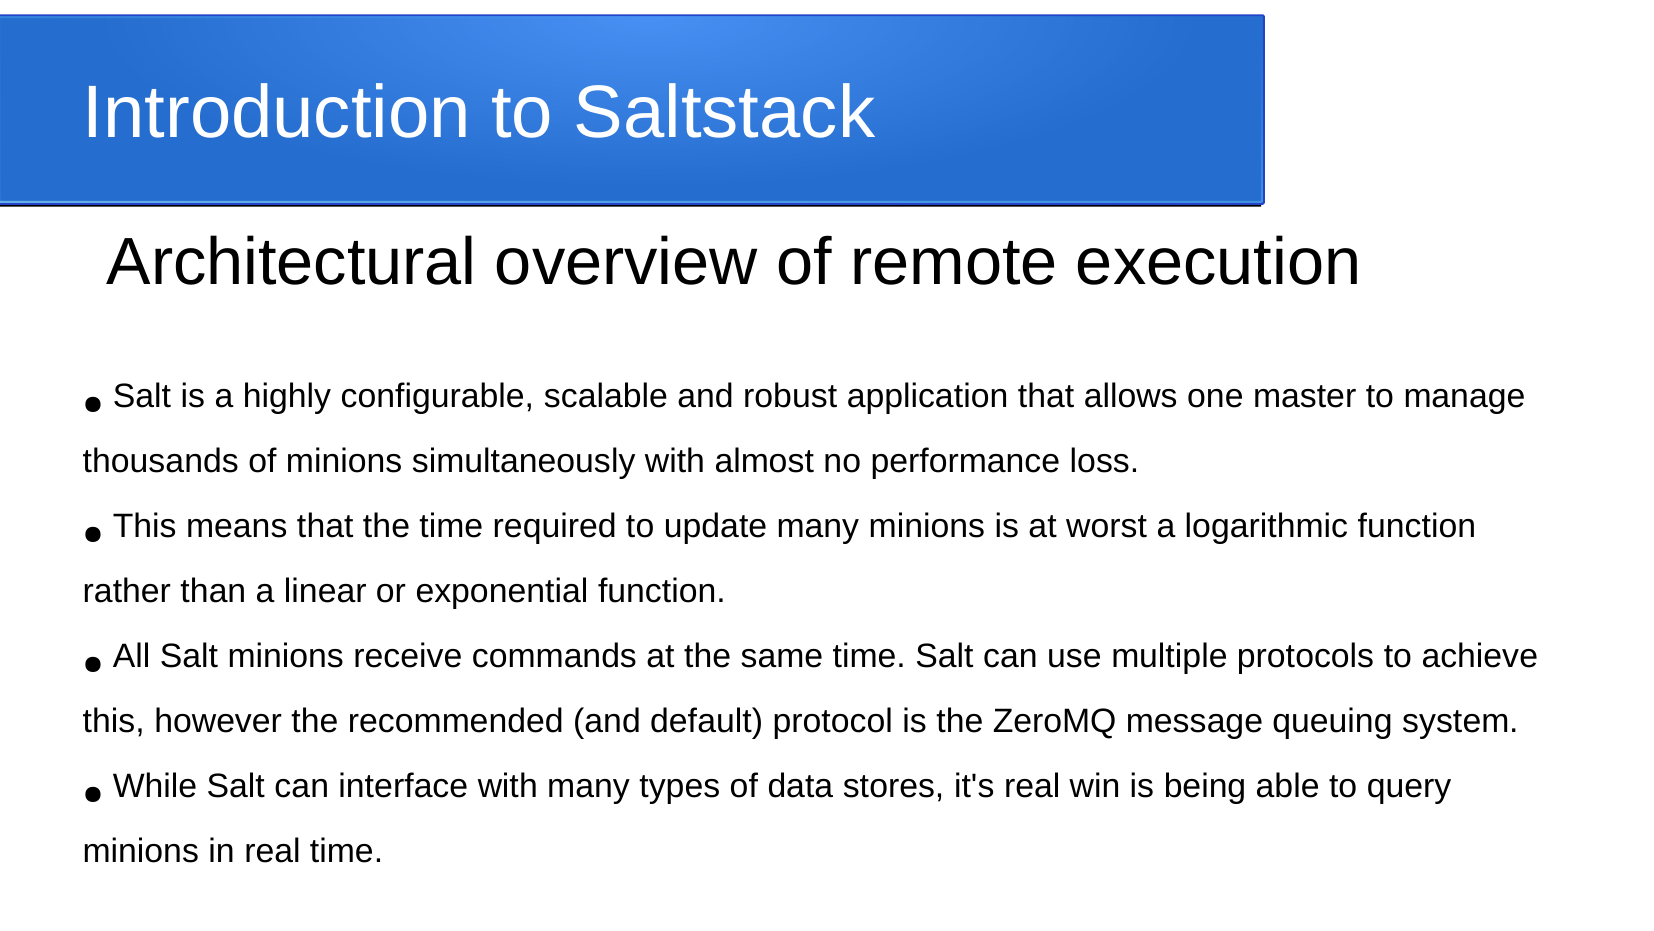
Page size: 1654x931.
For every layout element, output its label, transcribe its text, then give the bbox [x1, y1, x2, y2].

title Introduction to Saltstack [82, 35, 1235, 189]
subtitle Architectural overview of remote execution Salt is a highly configurable, scalable and robust application that allows one master to manage thousands of minions simultaneously with almost no performance loss. This means that the time required to update many minions is at worst a logarithmic function rather than a linear or exponential function. All Salt minions receive commands at the same time. Salt can use multiple protocols to achieve this, however the recommended (and default) protocol is the ZeroMQ message queuing system. While Salt can interface with many types of data stores, it's real win is being able to query minions in real time. [82, 224, 1571, 894]
